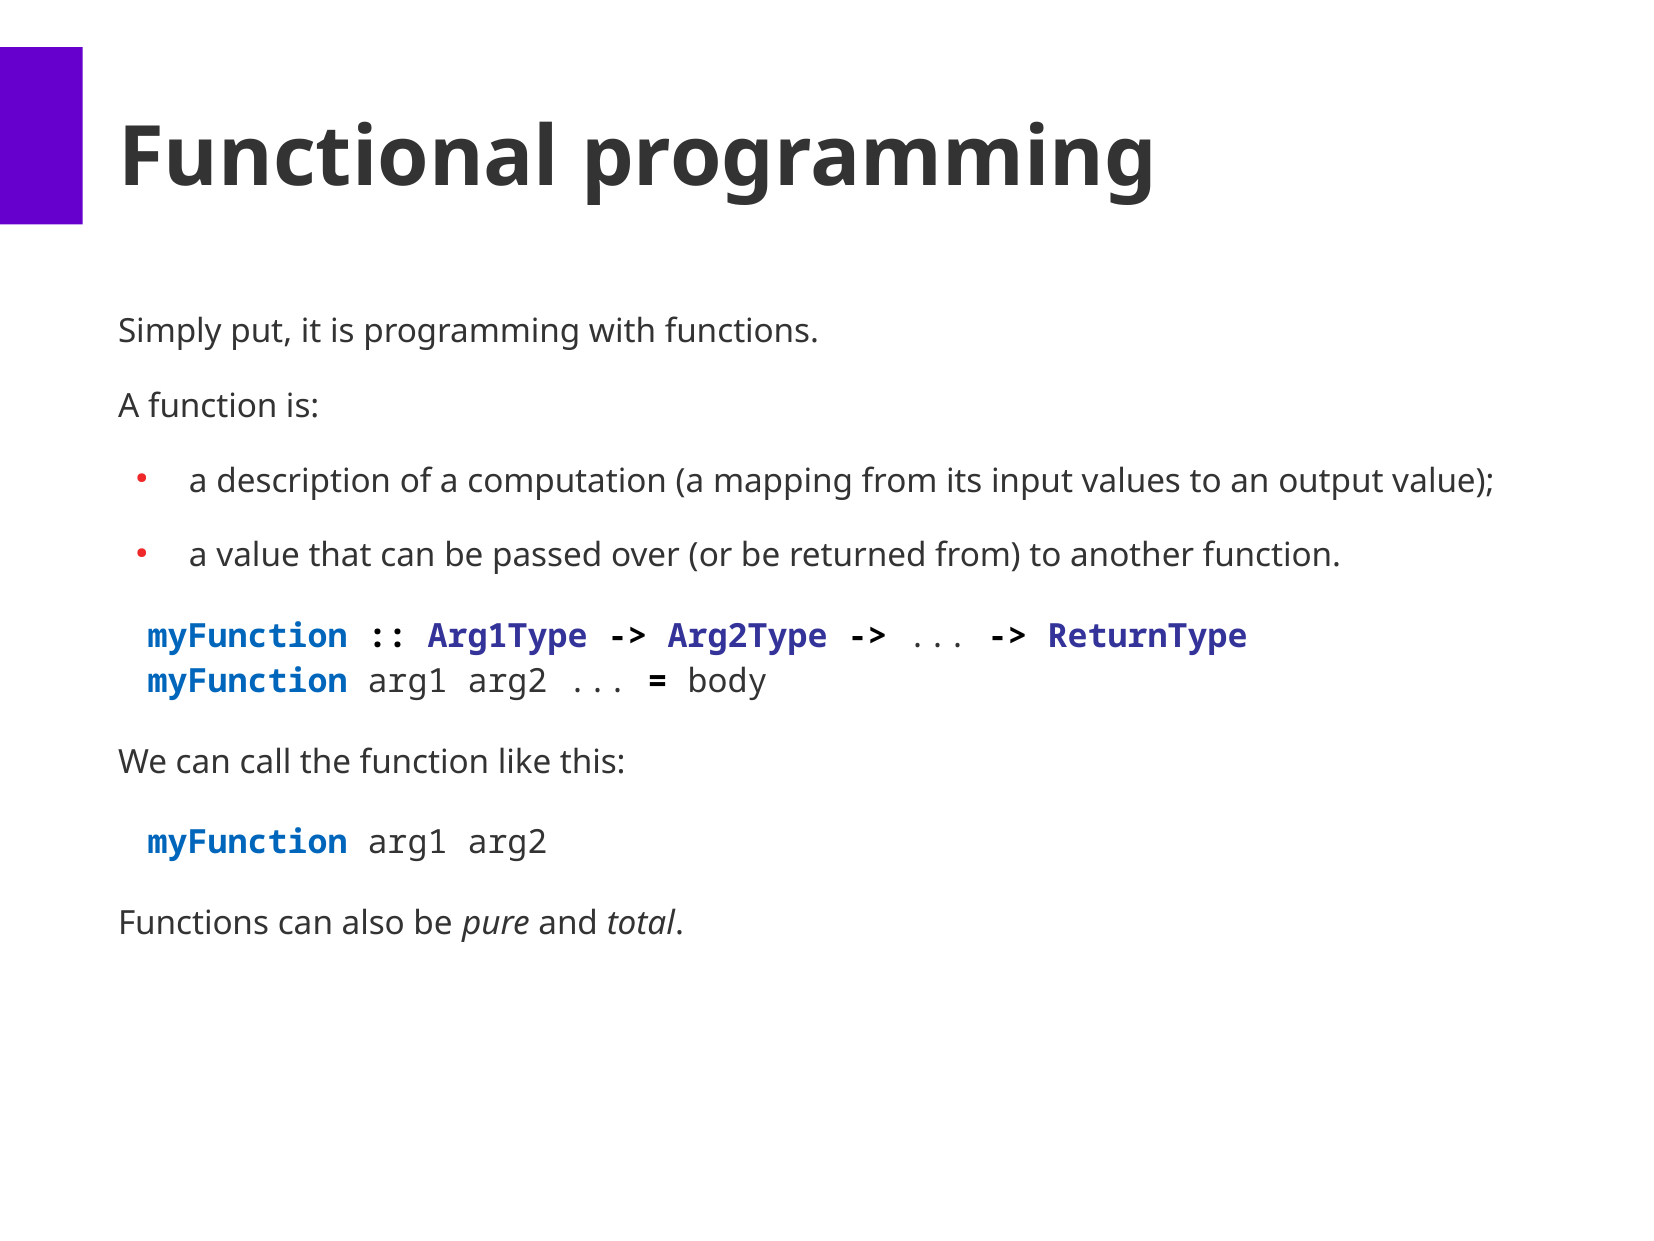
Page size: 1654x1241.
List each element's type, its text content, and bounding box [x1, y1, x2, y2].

list Simply put, it is programming with functions. A function is: a description of a computation (a mapping from its input values to an output value); a value that can be passed over (or be returned from) to another function. myFunction :: Arg1Type -> Arg2Type -> ... -> ReturnType myFunction arg1 arg2 ... = body We can call the function like this: myFunction arg1 arg2 Functions can also be pure and total. [118, 307, 1536, 1074]
title Functional programming [118, 49, 1571, 257]
